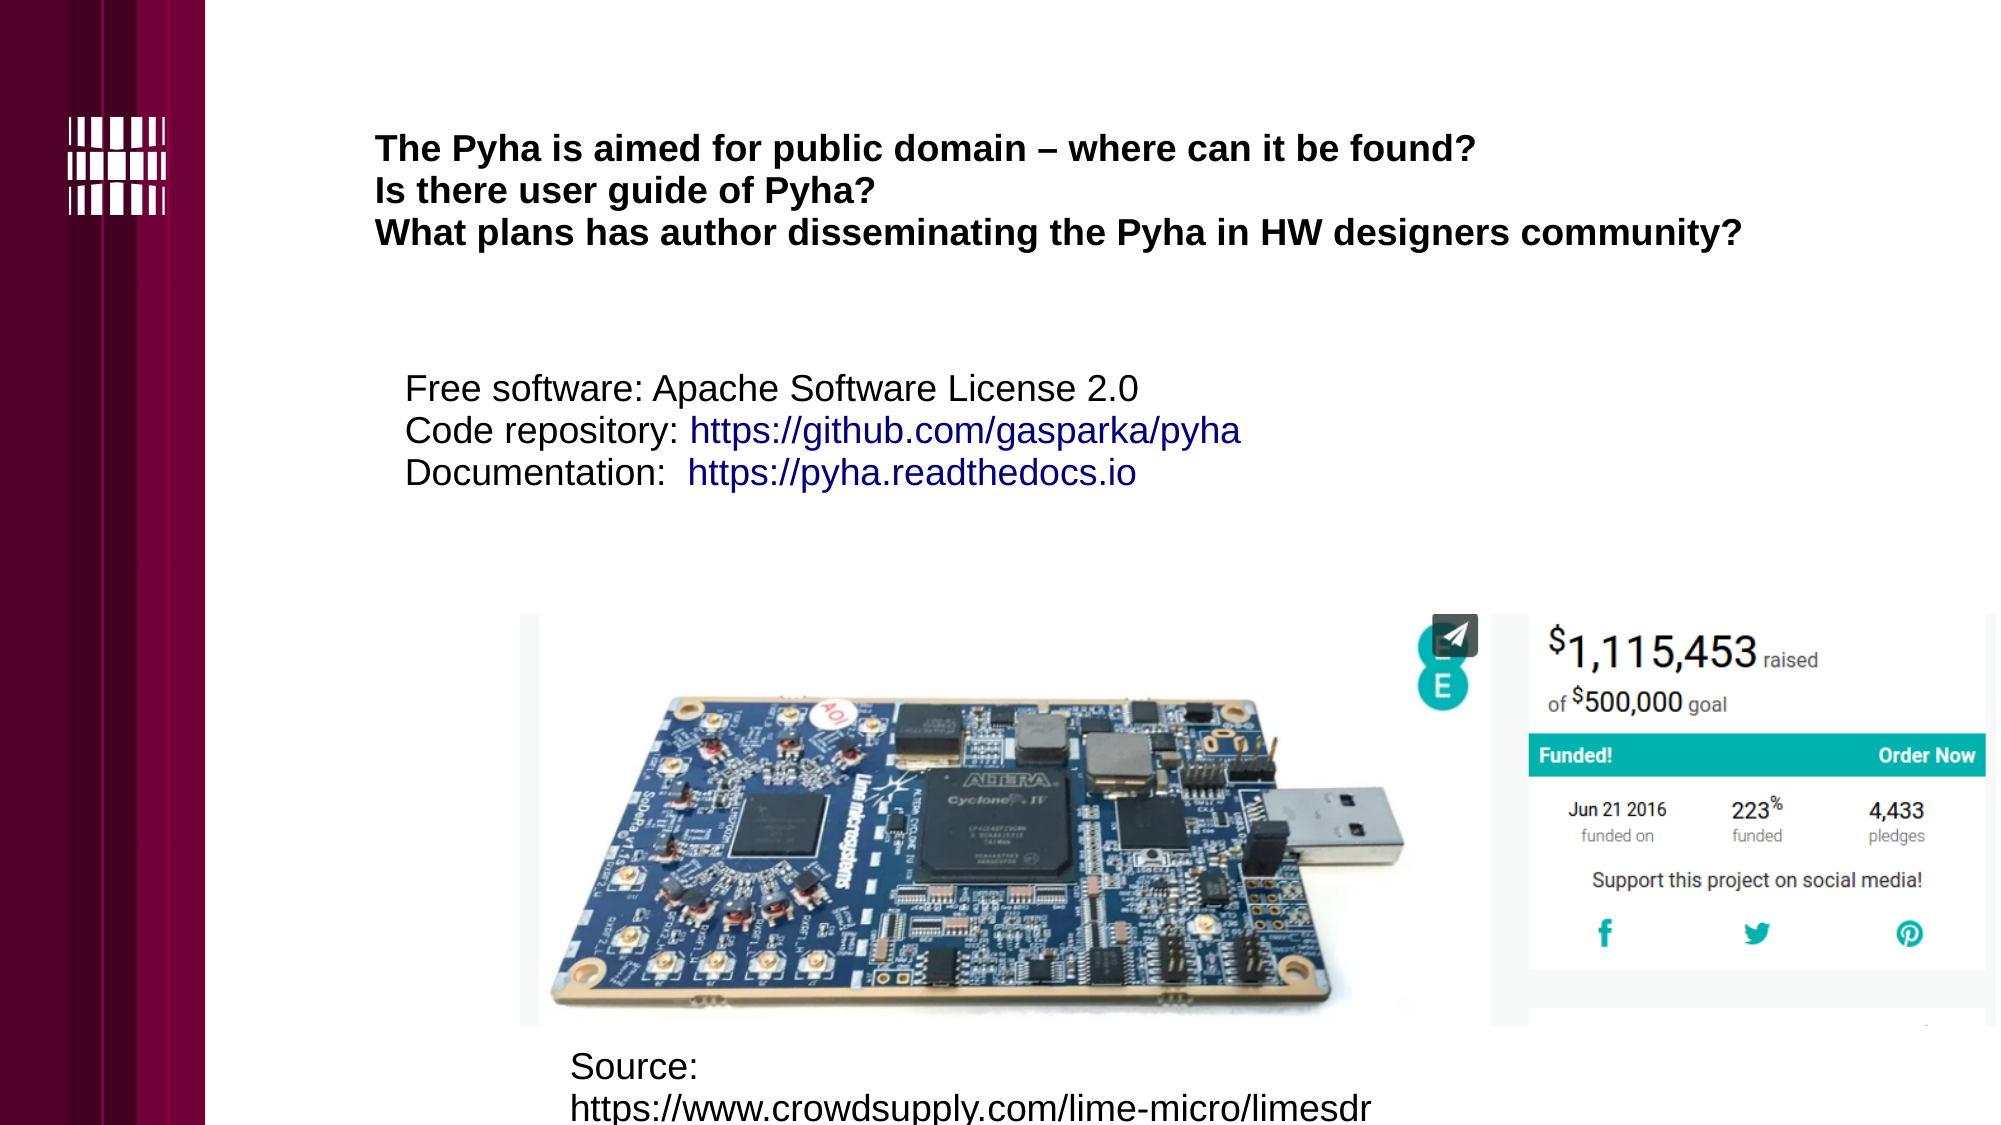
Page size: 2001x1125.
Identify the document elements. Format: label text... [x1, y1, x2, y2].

text_box Free software: Apache Software License 2.0 Code repository: https://github.com/gasparka/pyha Documentation: https://pyha.readthedocs.io [390, 360, 1257, 501]
text_box The Pyha is aimed for public domain – where can it be found? Is there user guide of Pyha? What plans has author disseminating the Pyha in HW designers community? [360, 120, 1760, 261]
text_box Source: https://www.crowdsupply.com/lime-micro/limesdr [555, 1038, 1527, 1096]
picture [520, 614, 1996, 1026]
